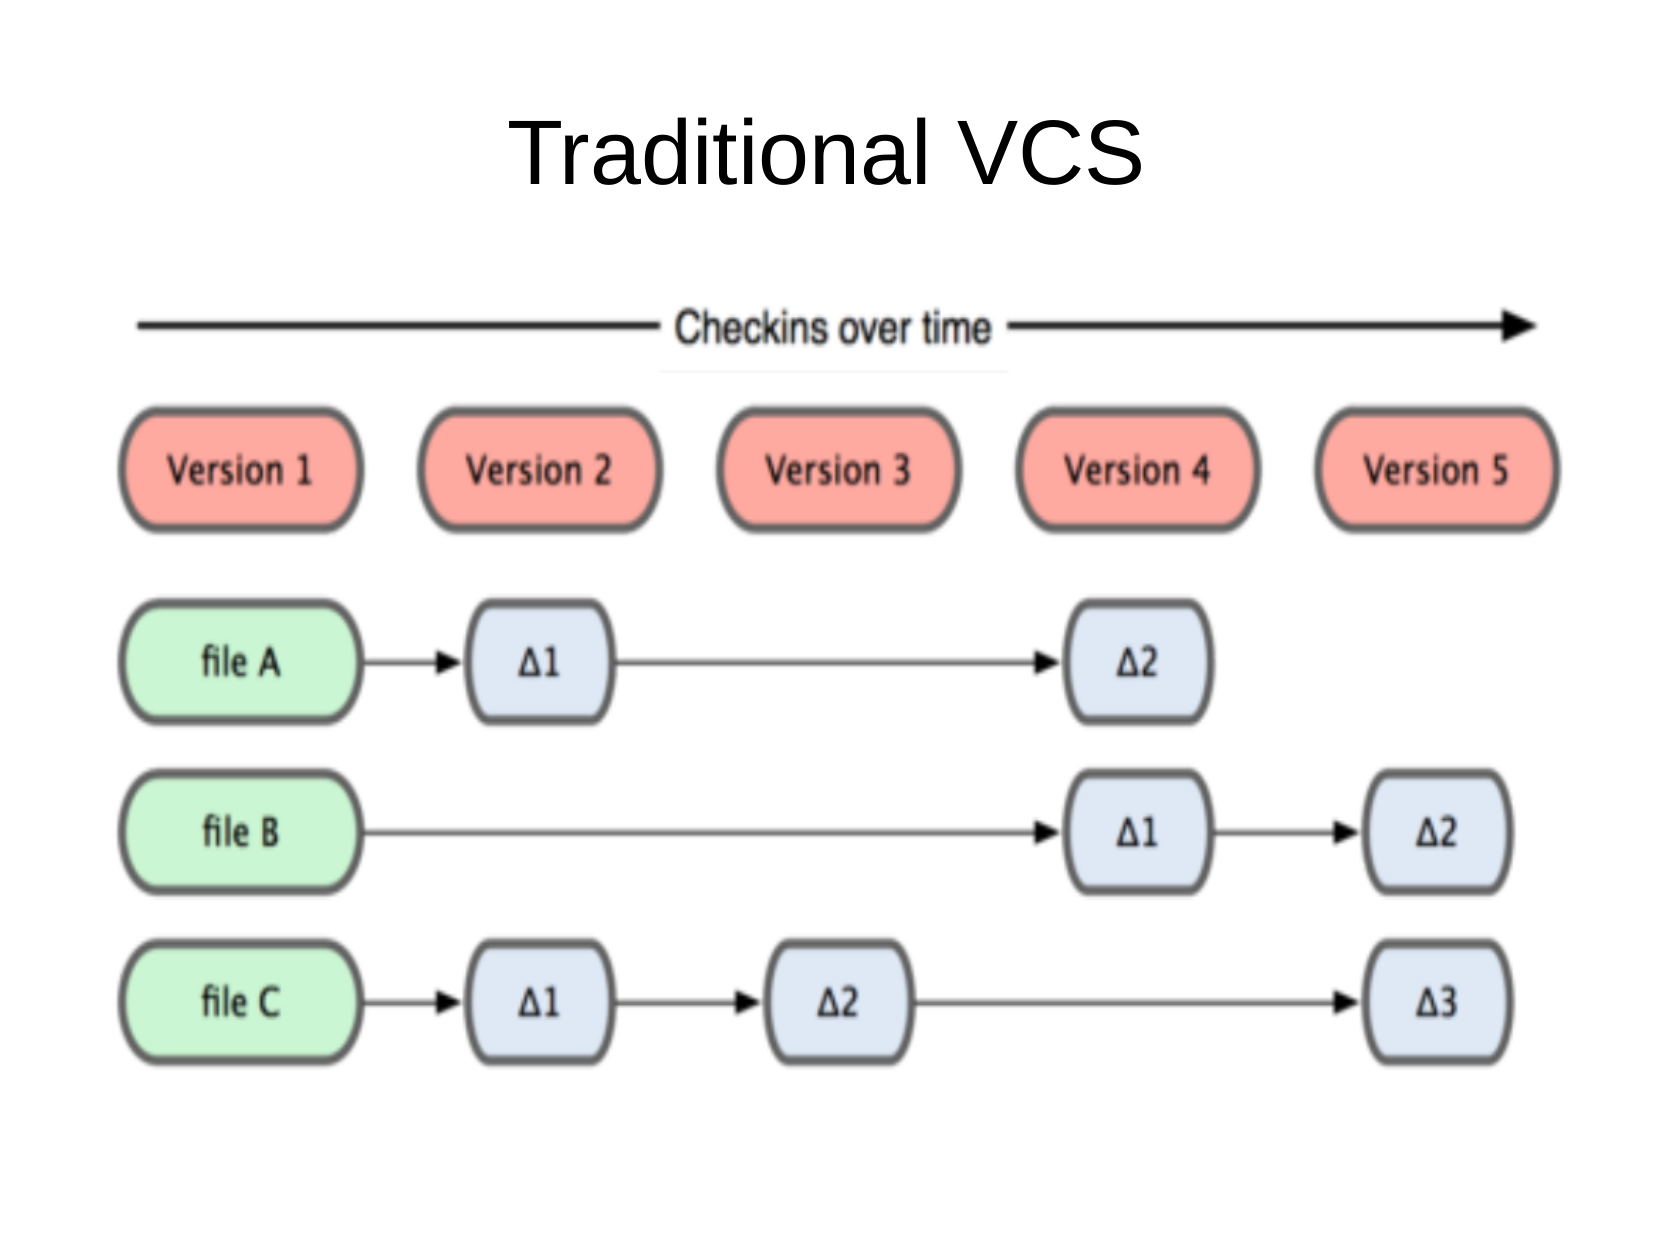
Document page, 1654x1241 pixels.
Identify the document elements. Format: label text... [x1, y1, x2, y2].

title Traditional VCS [82, 49, 1571, 257]
picture [14, 295, 1646, 1123]
